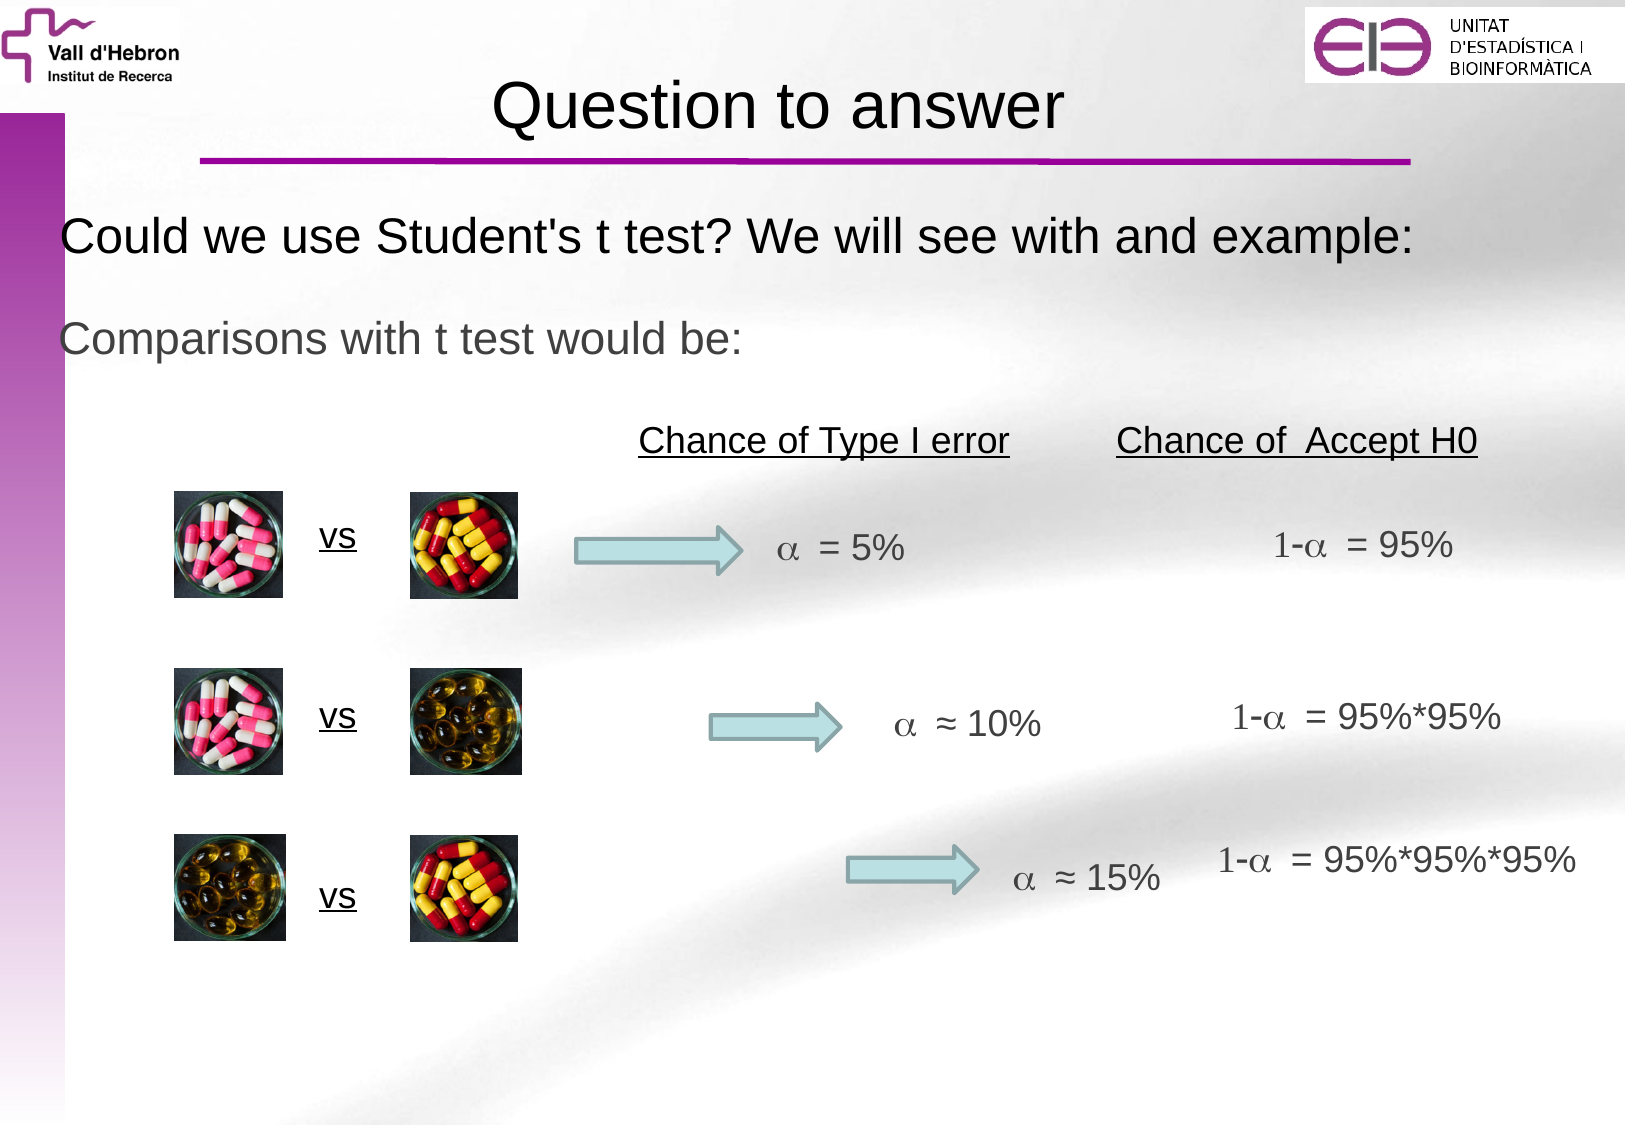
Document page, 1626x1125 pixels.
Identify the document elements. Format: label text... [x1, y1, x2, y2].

text_box a = 5% [761, 515, 920, 576]
text_box Comparisons with t test would be: [43, 301, 1471, 867]
text_box [847, 846, 978, 894]
picture [410, 491, 518, 599]
text_box a ≈ 10% [878, 691, 1057, 752]
text_box 1-a = 95%*95% [1216, 684, 1557, 745]
text_box vs vs vs [304, 503, 376, 969]
picture [410, 668, 522, 776]
picture [0, 0, 1625, 1125]
text_box a ≈ 15% [997, 845, 1176, 906]
text_box Chance of Accept H0 [1101, 408, 1610, 469]
text_box 1-a = 95% [1257, 512, 1469, 573]
text_box [710, 703, 841, 751]
list Could we use Student's t test? We will see with and example: [44, 196, 1481, 278]
text_box Question to answer [87, 54, 1470, 190]
text_box Chance of Type I error [623, 408, 1101, 469]
picture [174, 491, 283, 598]
text_box 1-a = 95%*95%*95% [1202, 827, 1596, 888]
text_box [576, 527, 742, 575]
picture [174, 668, 283, 776]
